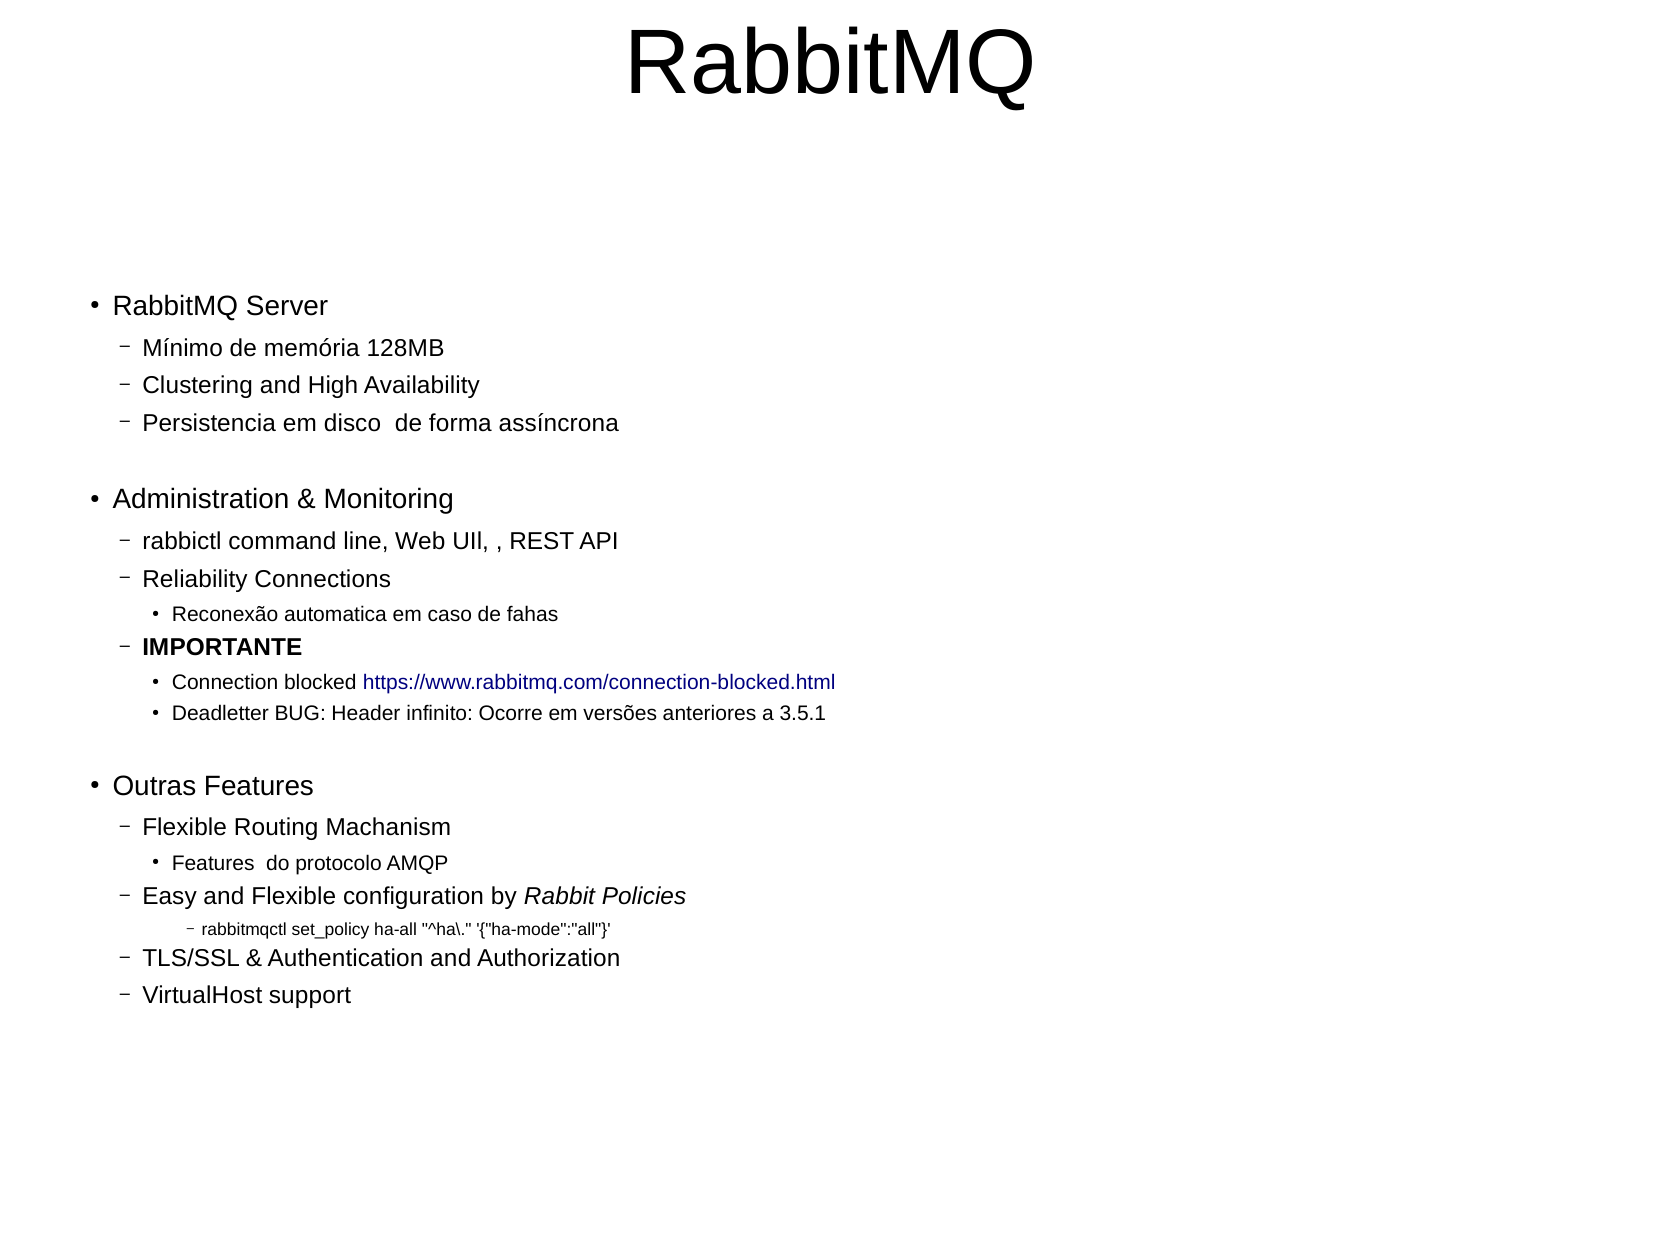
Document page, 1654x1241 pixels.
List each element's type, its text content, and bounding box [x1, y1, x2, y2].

title RabbitMQ [86, 0, 1576, 136]
list RabbitMQ Server Mínimo de memória 128MB Clustering and High Availability Persistencia em disco de forma assíncrona Administration & Monitoring rabbictl command line, Web UIl, , REST API Reliability Connections Reconexão automatica em caso de fahas IMPORTANTE Connection blocked https://www.rabbitmq.com/connection-blocked.html Deadletter BUG: Header infinito: Ocorre em versões anteriores a 3.5.1 Outras Features Flexible Routing Machanism Features do protocolo AMQP Easy and Flexible configuration by Rabbit Policies rabbitmqctl set_policy ha-all "^ha\." '{"ha-mode":"all"}' TLS/SSL & Authentication and Authorization VirtualHost support [82, 290, 1538, 1010]
